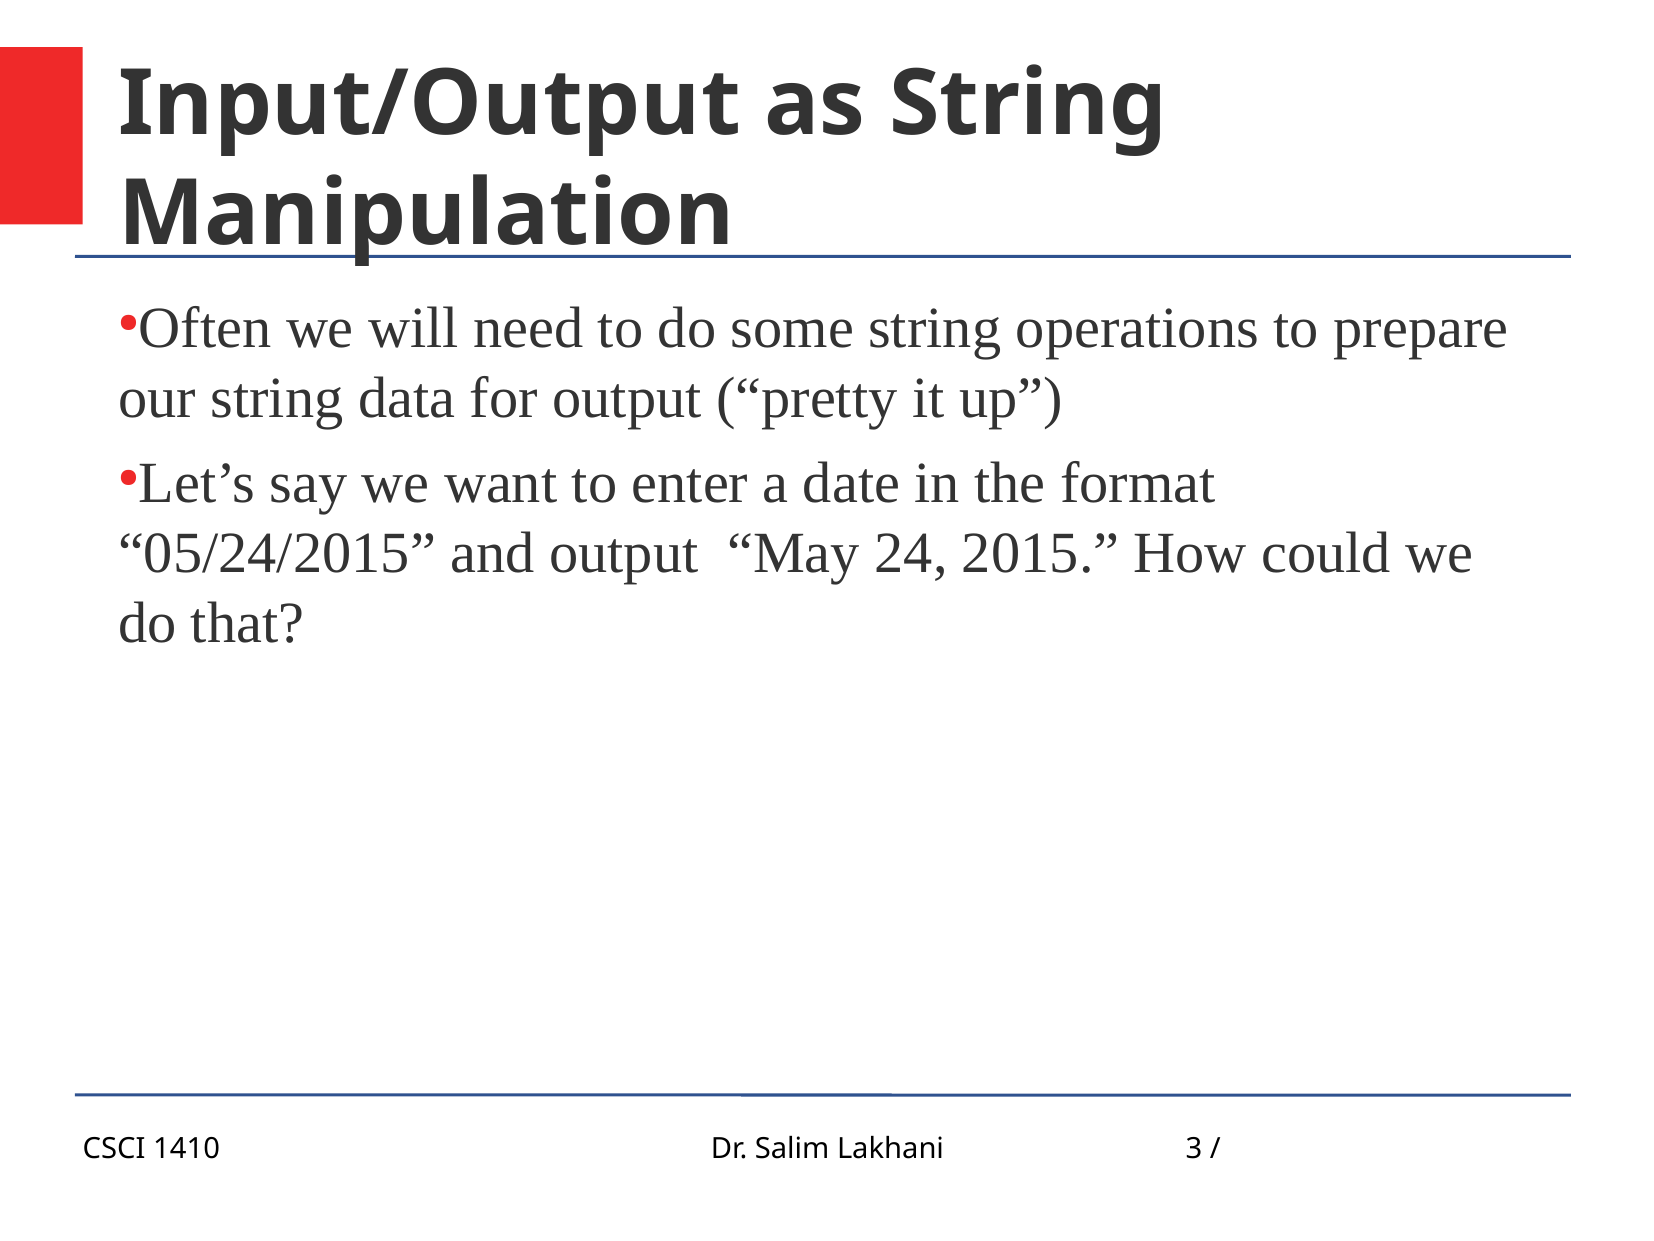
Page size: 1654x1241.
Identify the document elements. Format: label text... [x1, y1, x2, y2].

text_box Dr. Salim Lakhani [565, 1129, 1090, 1216]
title Input/Output as String Manipulation [118, 27, 1571, 278]
text_box / [1185, 1129, 1571, 1216]
text_box CSCI 1410 [82, 1129, 468, 1216]
list Often we will need to do some string operations to prepare our string data for output (“pretty it up”) Let’s say we want to enter a date in the format “05/24/2015” and output “May 24, 2015.” How could we do that? [118, 289, 1536, 1104]
